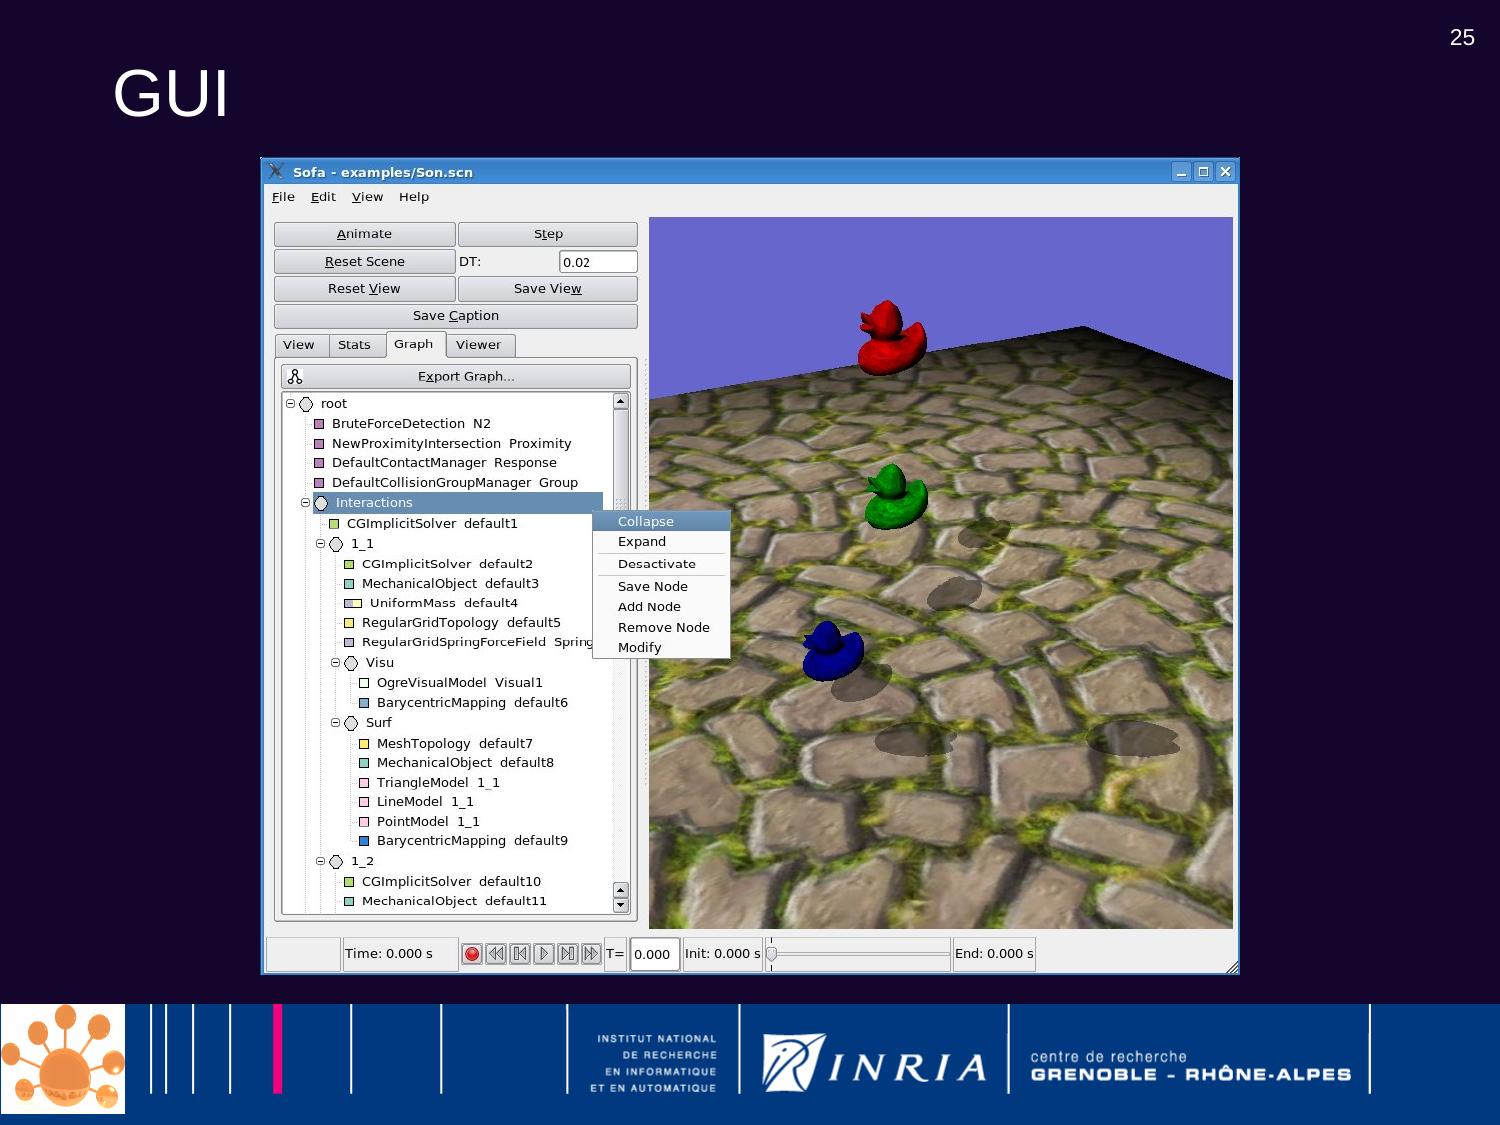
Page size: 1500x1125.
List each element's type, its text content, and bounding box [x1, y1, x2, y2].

picture [260, 157, 1240, 976]
title GUI [112, 7, 1474, 181]
picture [0, 1004, 1500, 1125]
